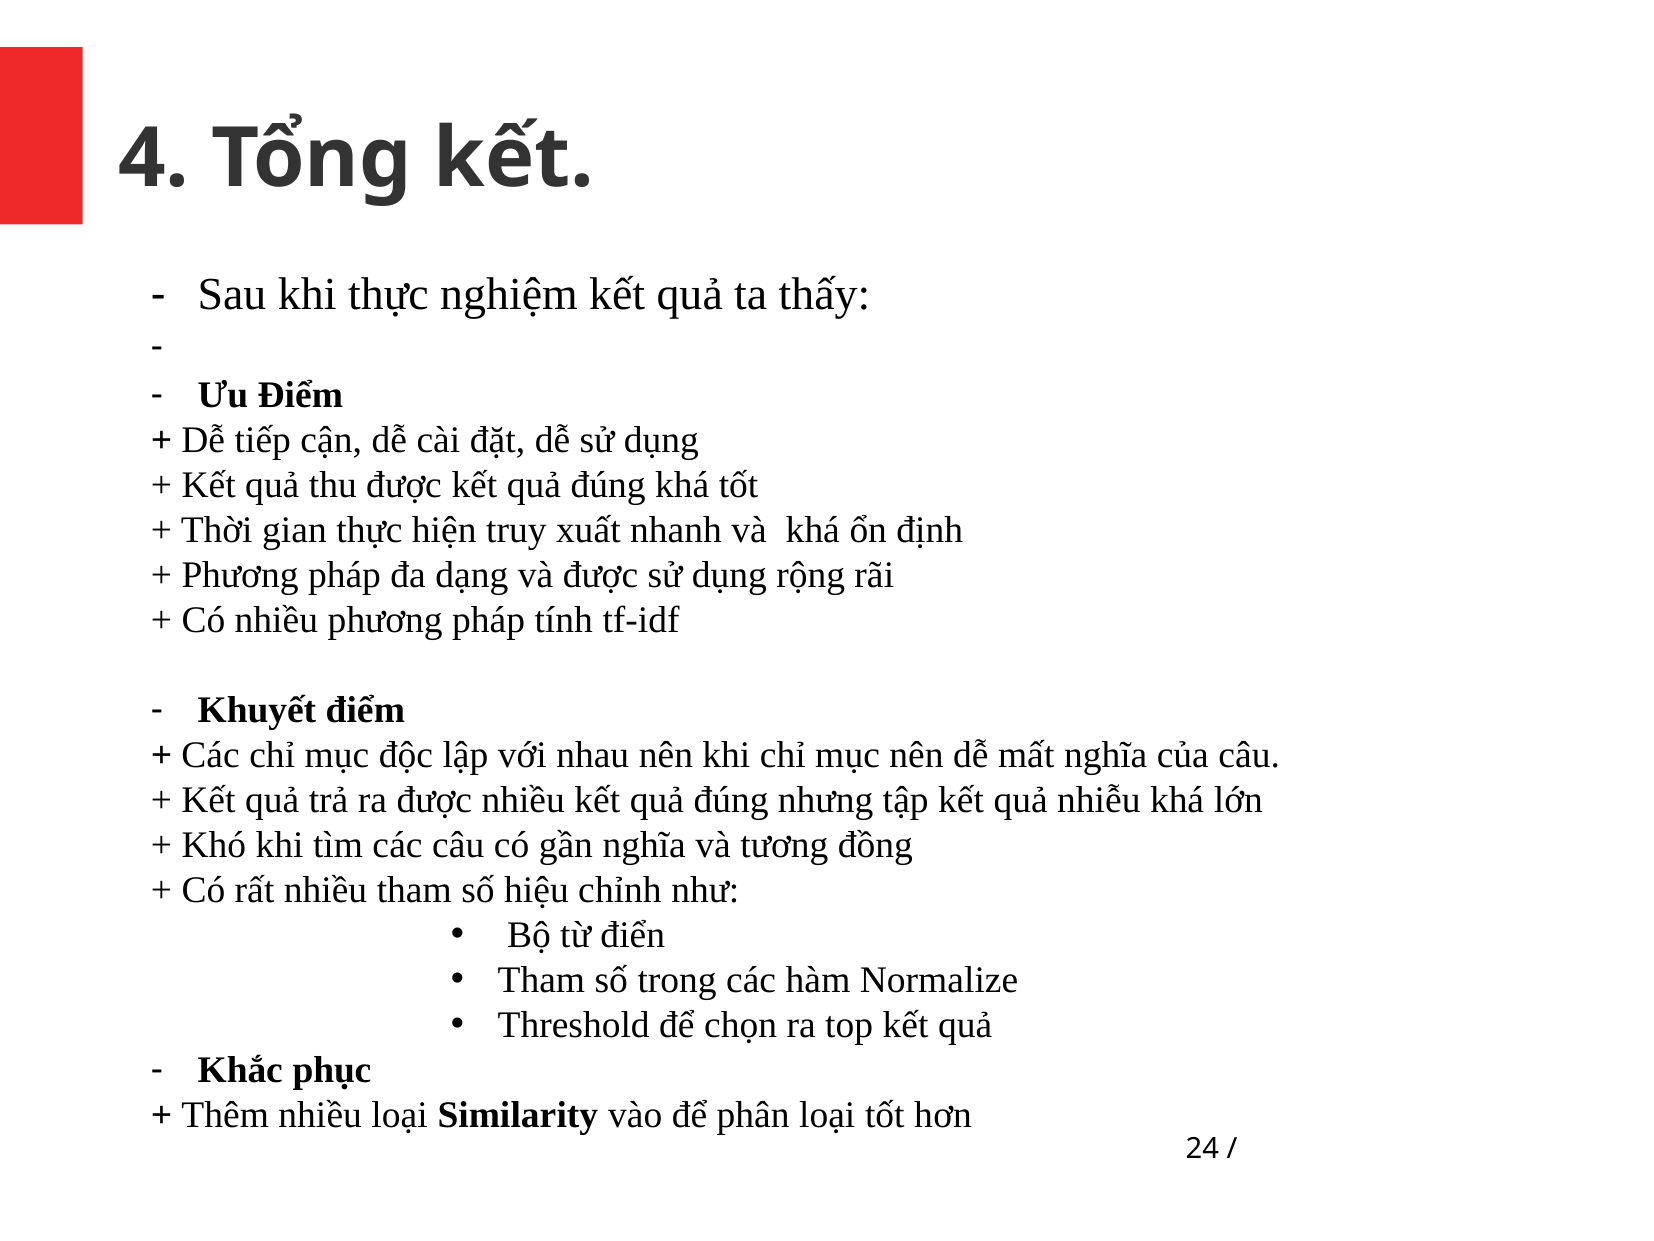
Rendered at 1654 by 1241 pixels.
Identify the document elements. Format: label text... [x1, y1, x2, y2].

text_box Sau khi thực nghiệm kết quả ta thấy: Ưu Điểm + Dễ tiếp cận, dễ cài đặt, dễ sử dụng + Kết quả thu được kết quả đúng khá tốt + Thời gian thực hiện truy xuất nhanh và khá ổn định + Phương pháp đa dạng và được sử dụng rộng rãi + Có nhiều phương pháp tính tf-idf Khuyết điểm + Các chỉ mục độc lập với nhau nên khi chỉ mục nên dễ mất nghĩa của câu. + Kết quả trả ra được nhiều kết quả đúng nhưng tập kết quả nhiễu khá lớn + Khó khi tìm các câu có gần nghĩa và tương đồng + Có rất nhiều tham số hiệu chỉnh như: Bộ từ điển Tham số trong các hàm Normalize Threshold để chọn ra top kết quả Khắc phục + Thêm nhiều loại Similarity vào để phân loại tốt hơn [135, 256, 1554, 1146]
text_box / [1185, 1129, 1571, 1216]
title 4. Tổng kết. [118, 102, 1571, 204]
